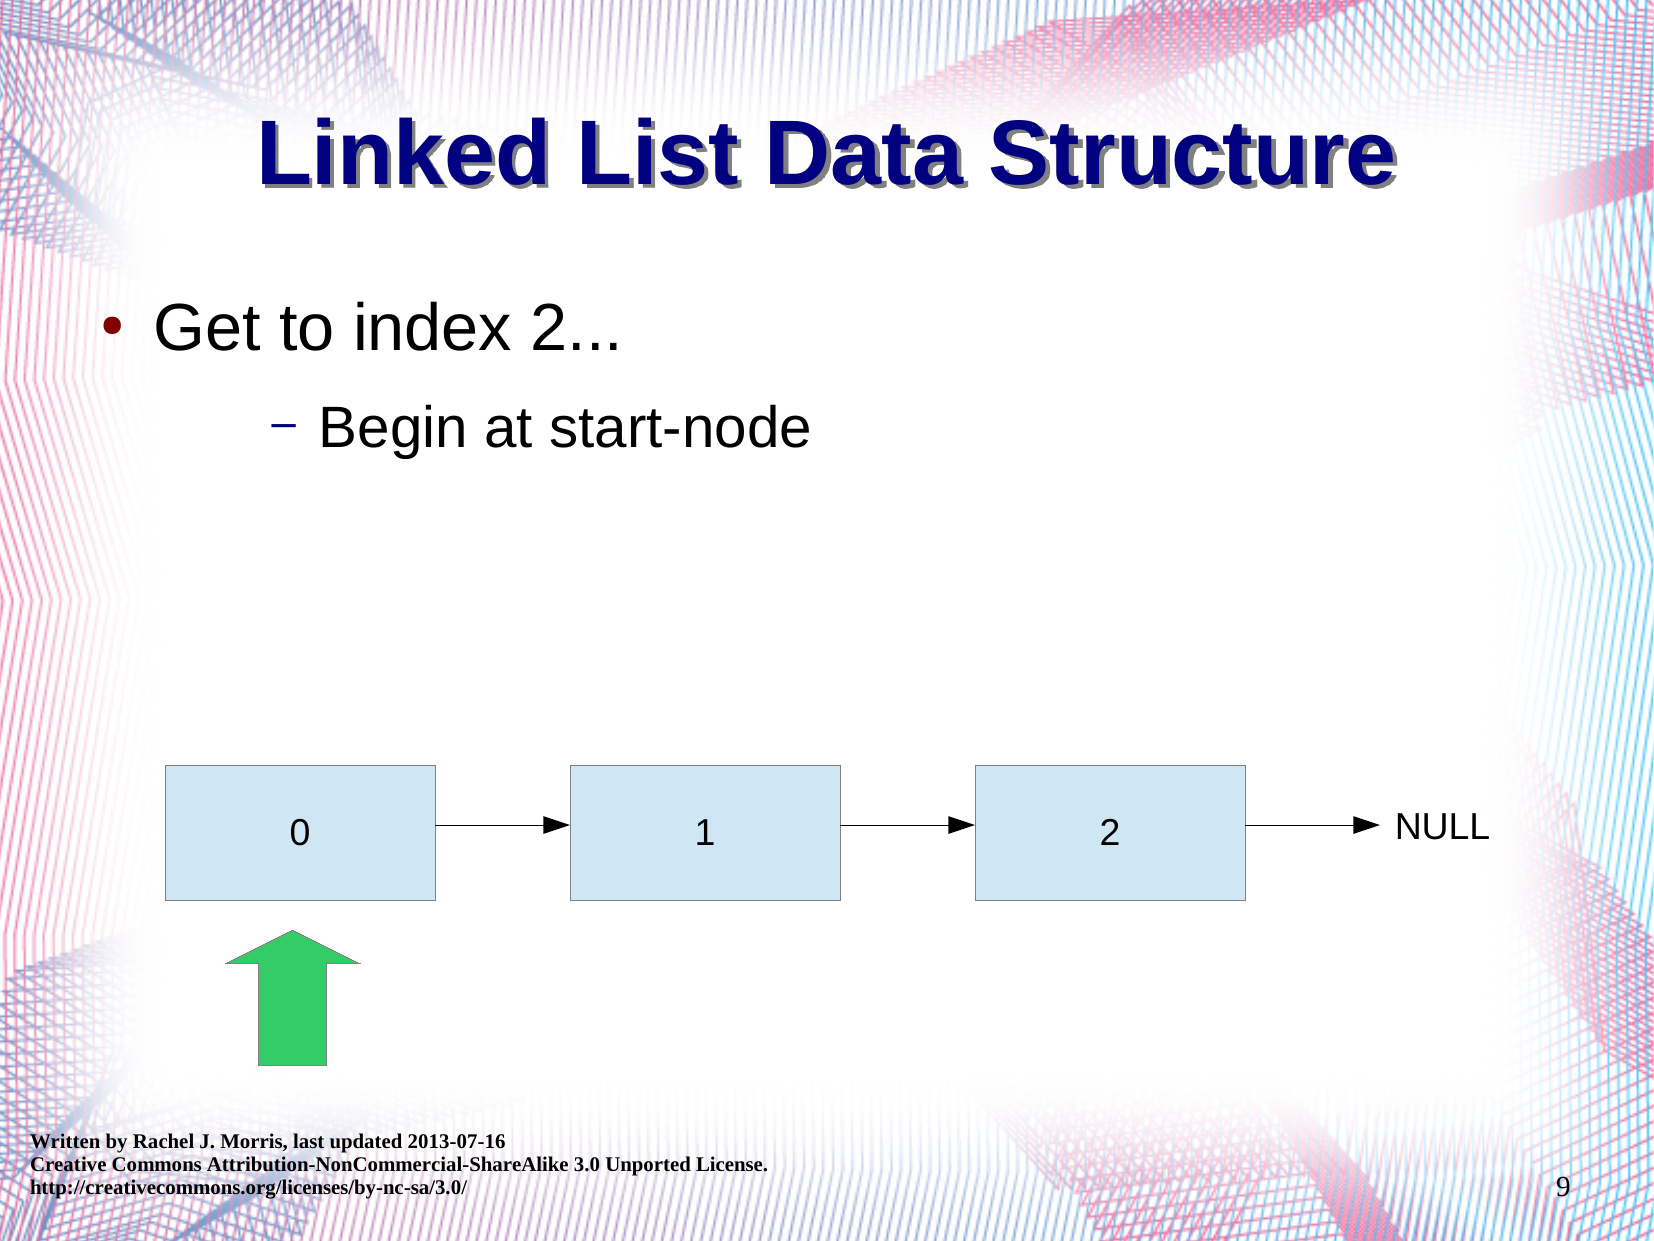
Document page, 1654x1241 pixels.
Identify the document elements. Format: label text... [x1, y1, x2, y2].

picture [0, 0, 1654, 1241]
text_box [225, 930, 361, 1066]
text_box 1 [570, 765, 841, 901]
text_box 0 [165, 765, 436, 901]
text_box NULL [1380, 798, 1576, 856]
list Get to index 2... Begin at start-node [82, 290, 1571, 466]
text_box 2 [975, 765, 1246, 901]
title Linked List Data Structure [82, 49, 1571, 257]
